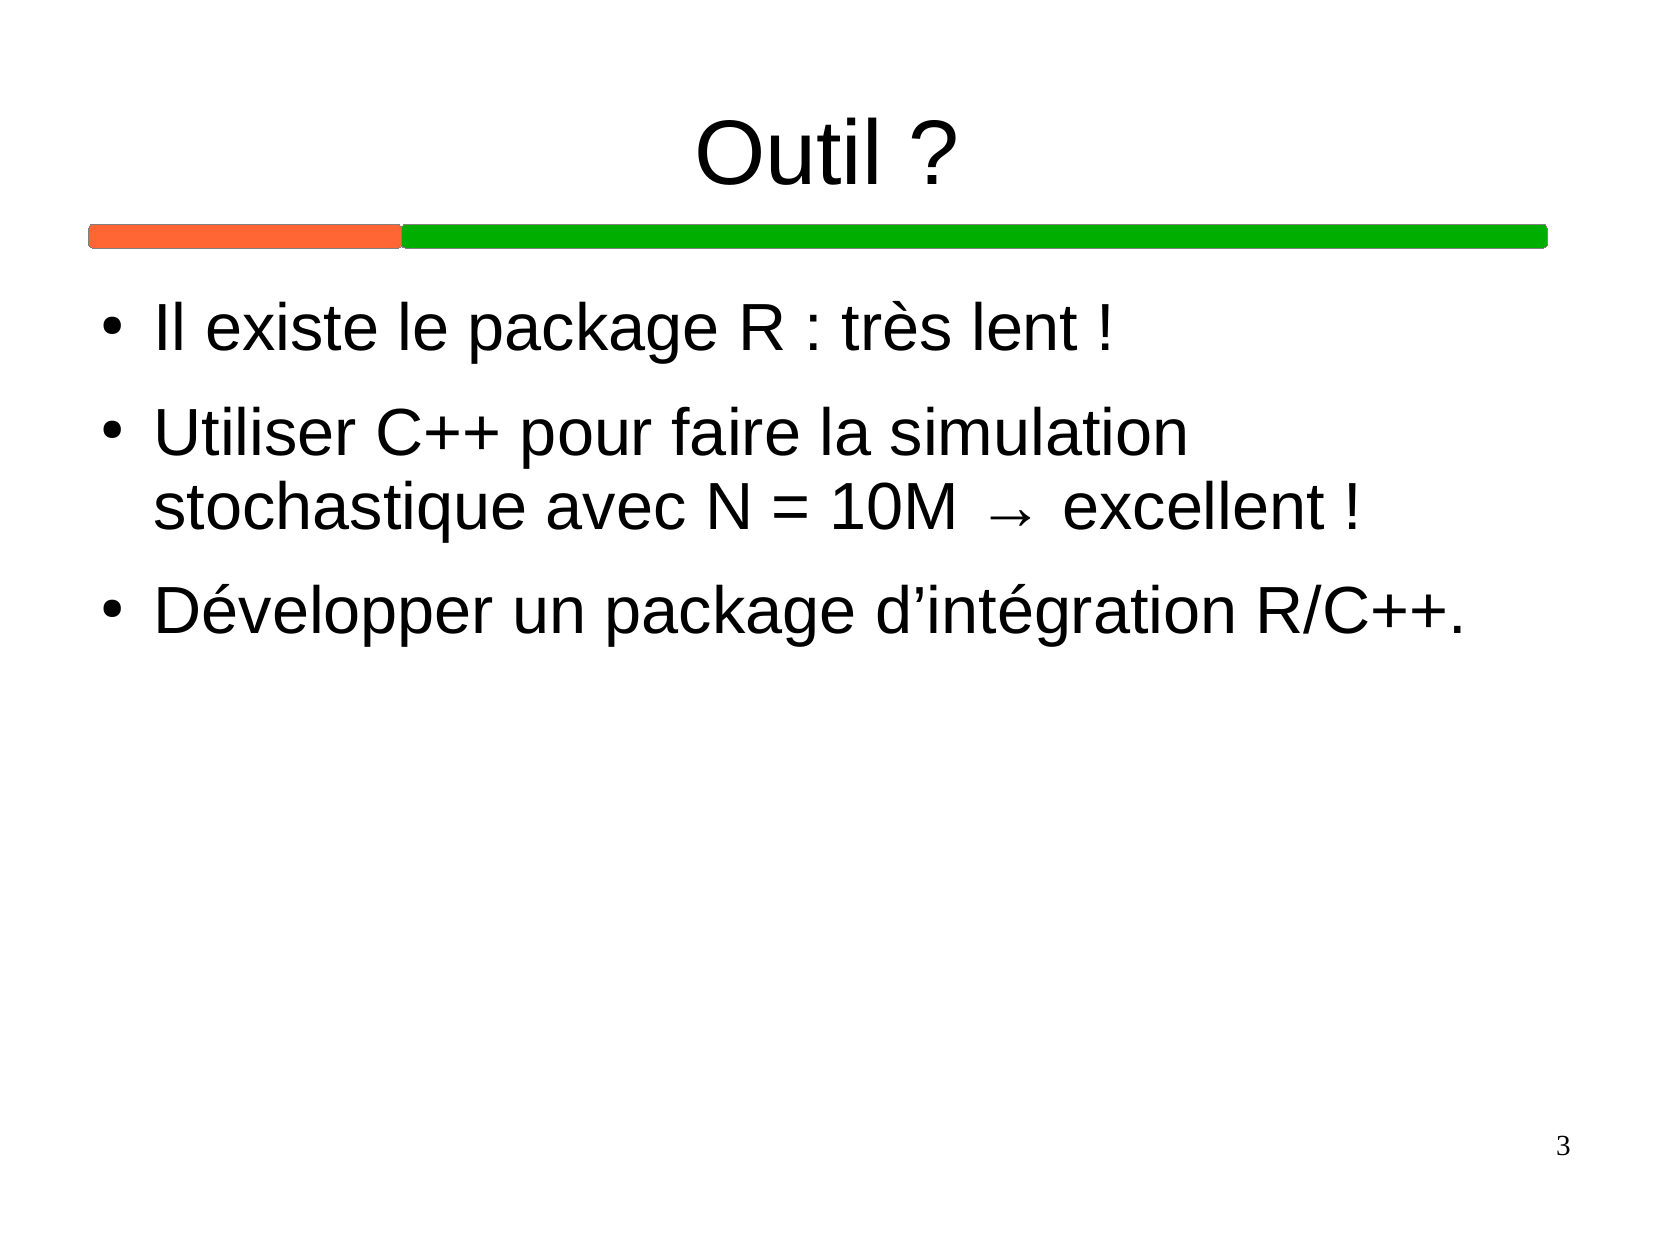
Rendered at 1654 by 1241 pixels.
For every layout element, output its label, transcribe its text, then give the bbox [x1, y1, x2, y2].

title Outil ? [82, 49, 1571, 257]
list Il existe le package R : très lent ! Utiliser C++ pour faire la simulation stochastique avec N = 10M → excellent ! Développer un package d’intégration R/C++. [82, 290, 1538, 1010]
text_box [88, 224, 1548, 249]
